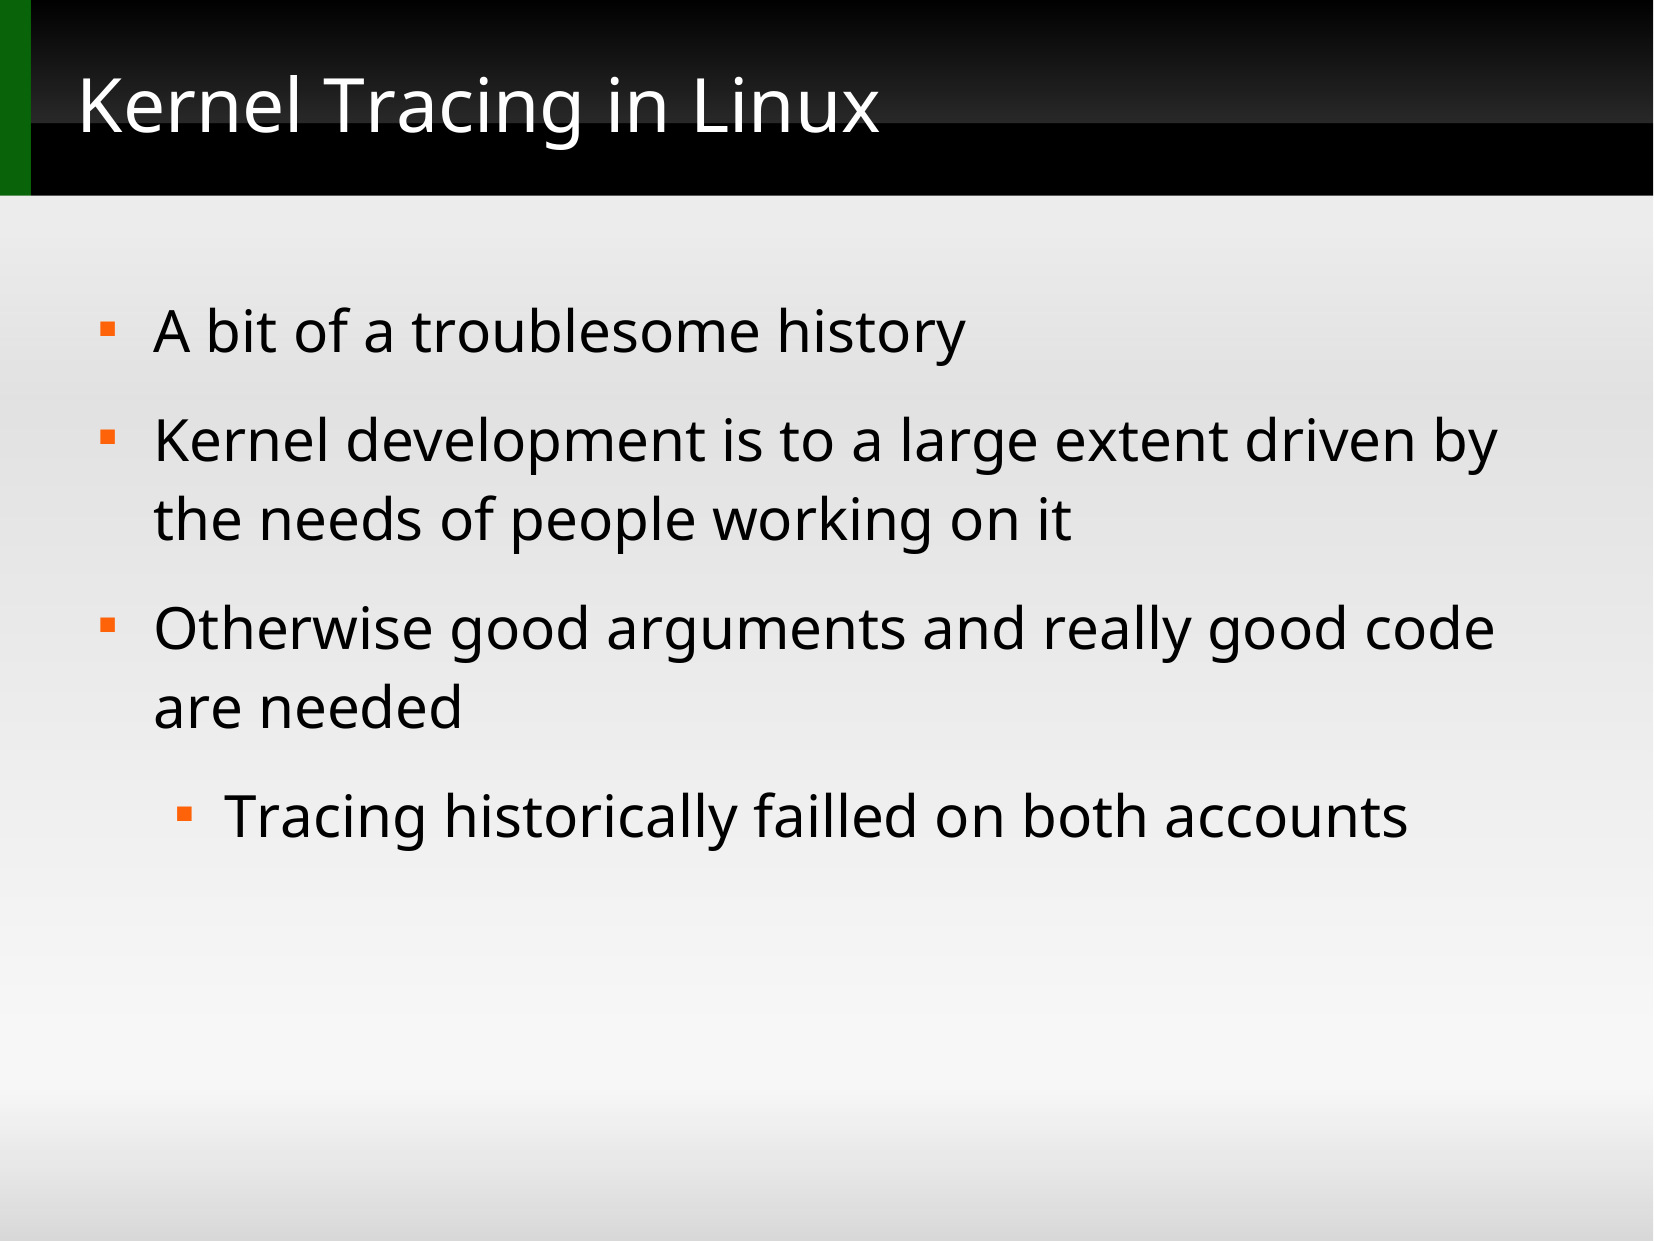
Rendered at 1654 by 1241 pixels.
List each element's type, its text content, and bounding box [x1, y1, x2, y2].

picture [0, 0, 1654, 1241]
title Kernel Tracing in Linux [76, 0, 1565, 208]
list A bit of a troublesome history Kernel development is to a large extent driven by the needs of people working on it Otherwise good arguments and really good code are needed Tracing historically failled on both accounts [82, 290, 1571, 1095]
